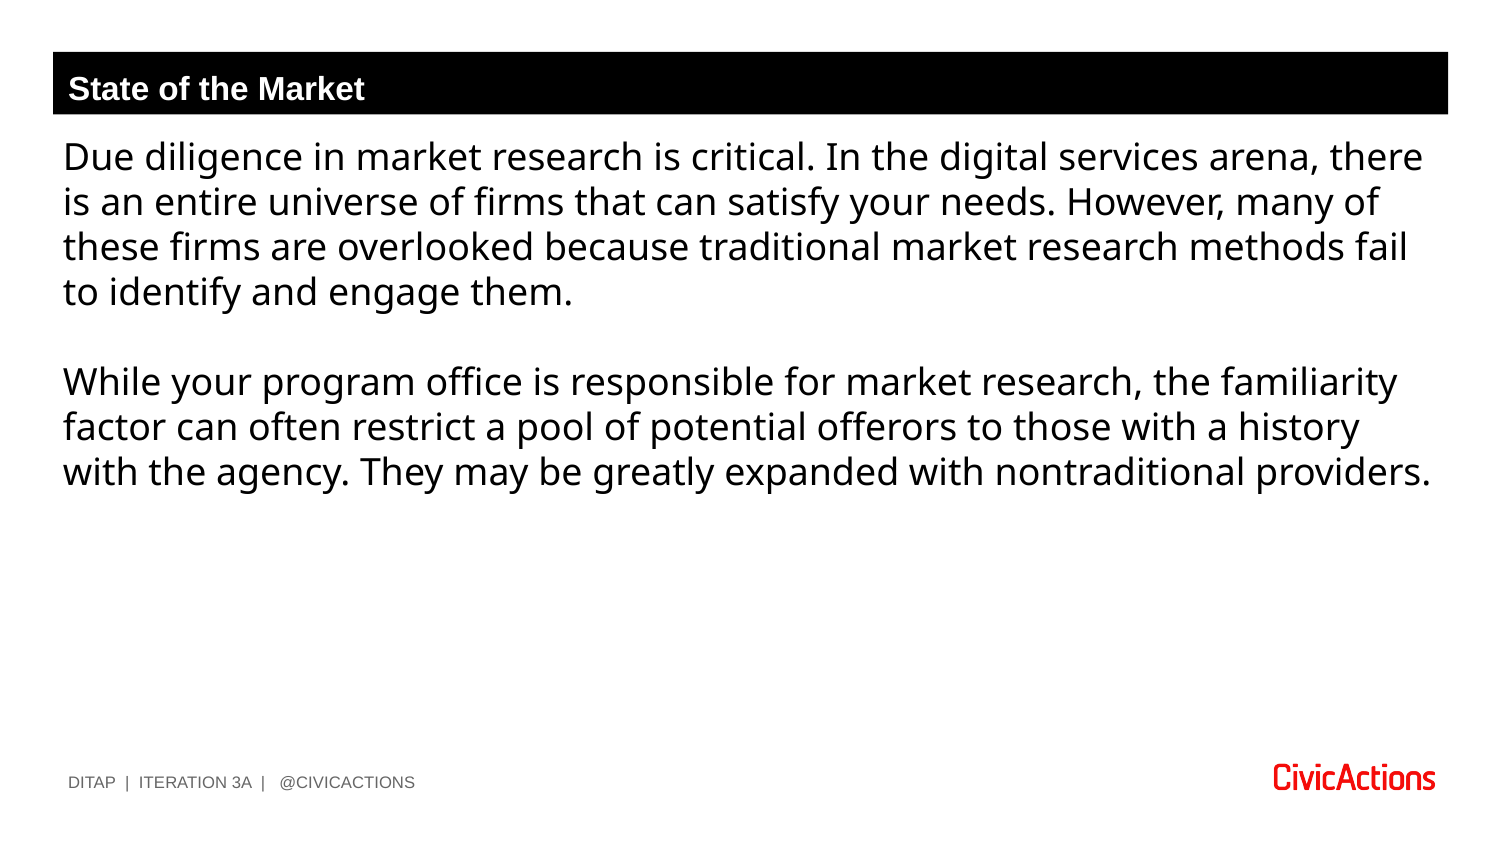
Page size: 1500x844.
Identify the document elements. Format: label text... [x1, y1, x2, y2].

title State of the Market [53, 51, 1449, 115]
picture [1271, 758, 1438, 795]
list Due diligence in market research is critical. In the digital services arena, there is an entire universe of firms that can satisfy your needs. However, many of these firms are overlooked because traditional market research methods fail to identify and engage them. While your program office is responsible for market research, the familiarity factor can often restrict a pool of potential offerors to those with a history with the agency. They may be greatly expanded with nontraditional providers. [53, 123, 1449, 605]
